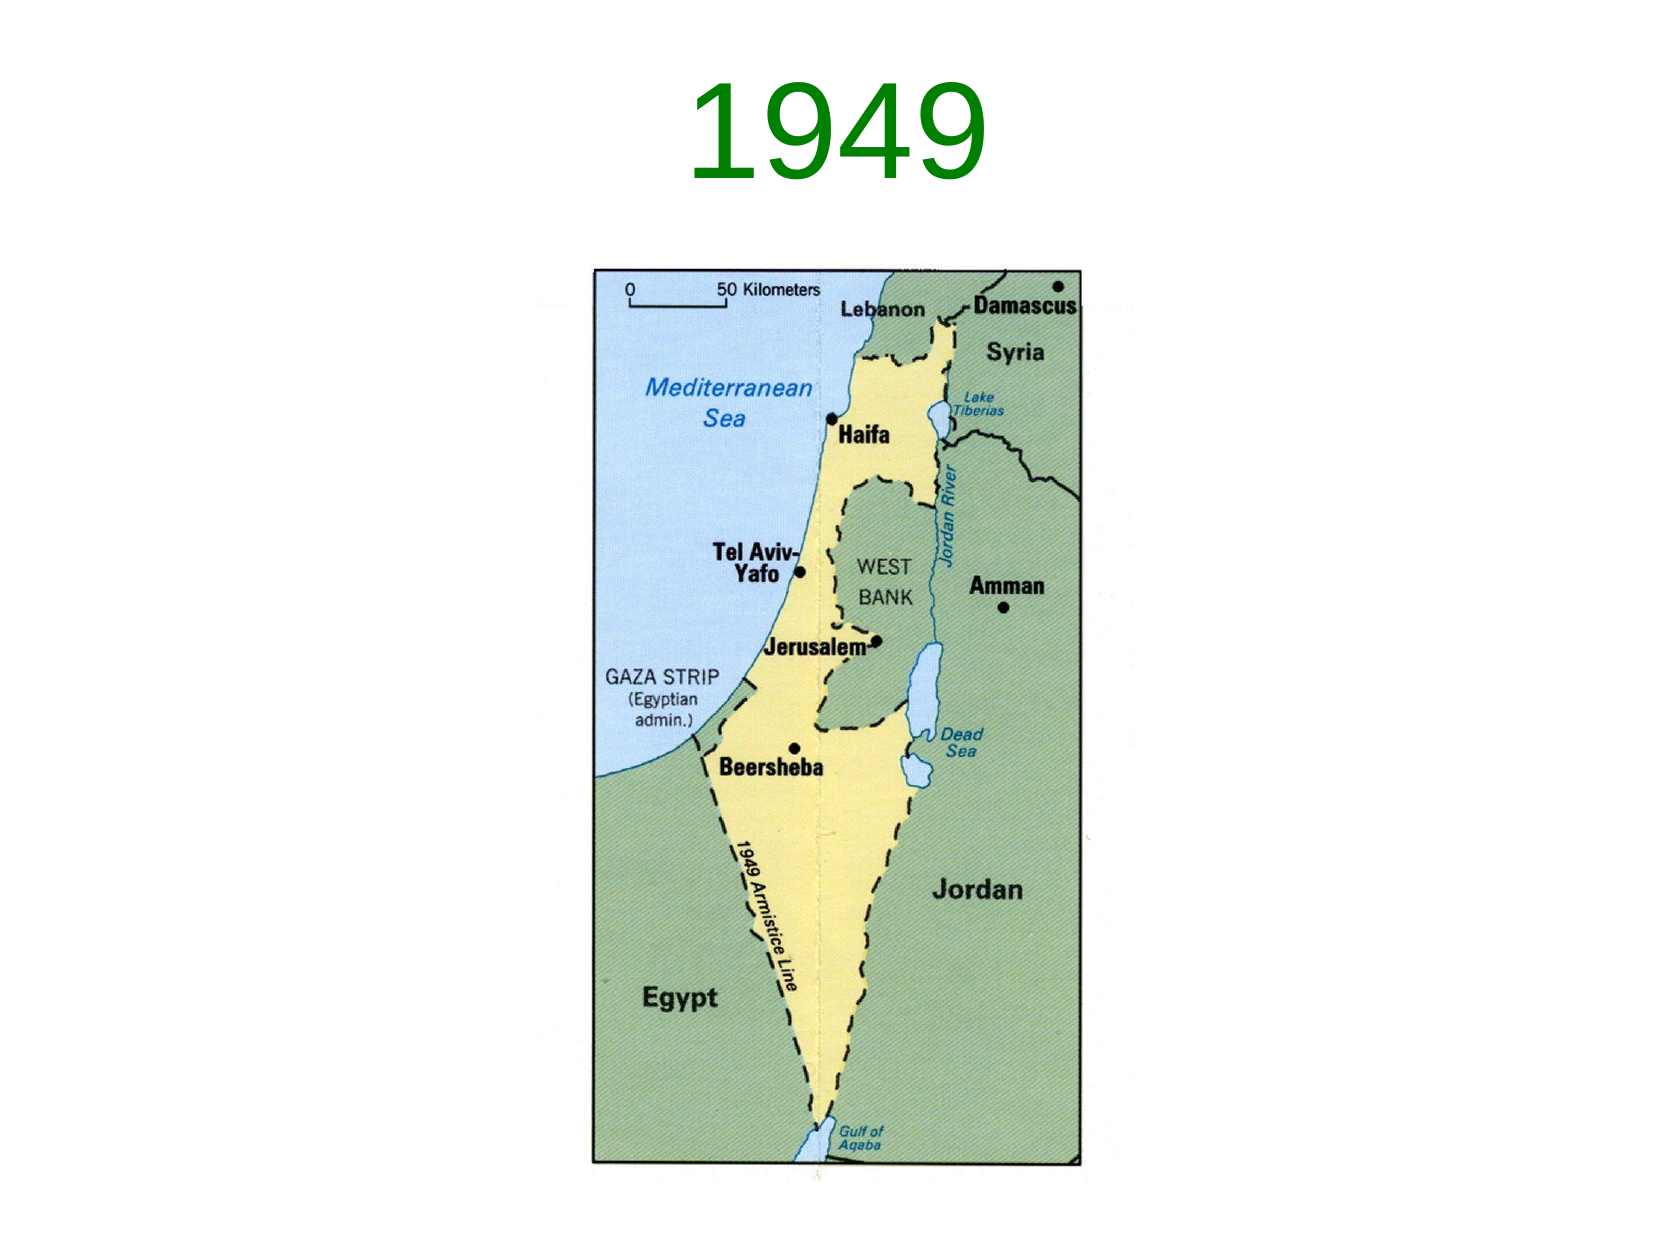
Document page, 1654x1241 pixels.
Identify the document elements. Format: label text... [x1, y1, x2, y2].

title 1949 [93, 27, 1582, 235]
picture [536, 251, 1133, 1181]
